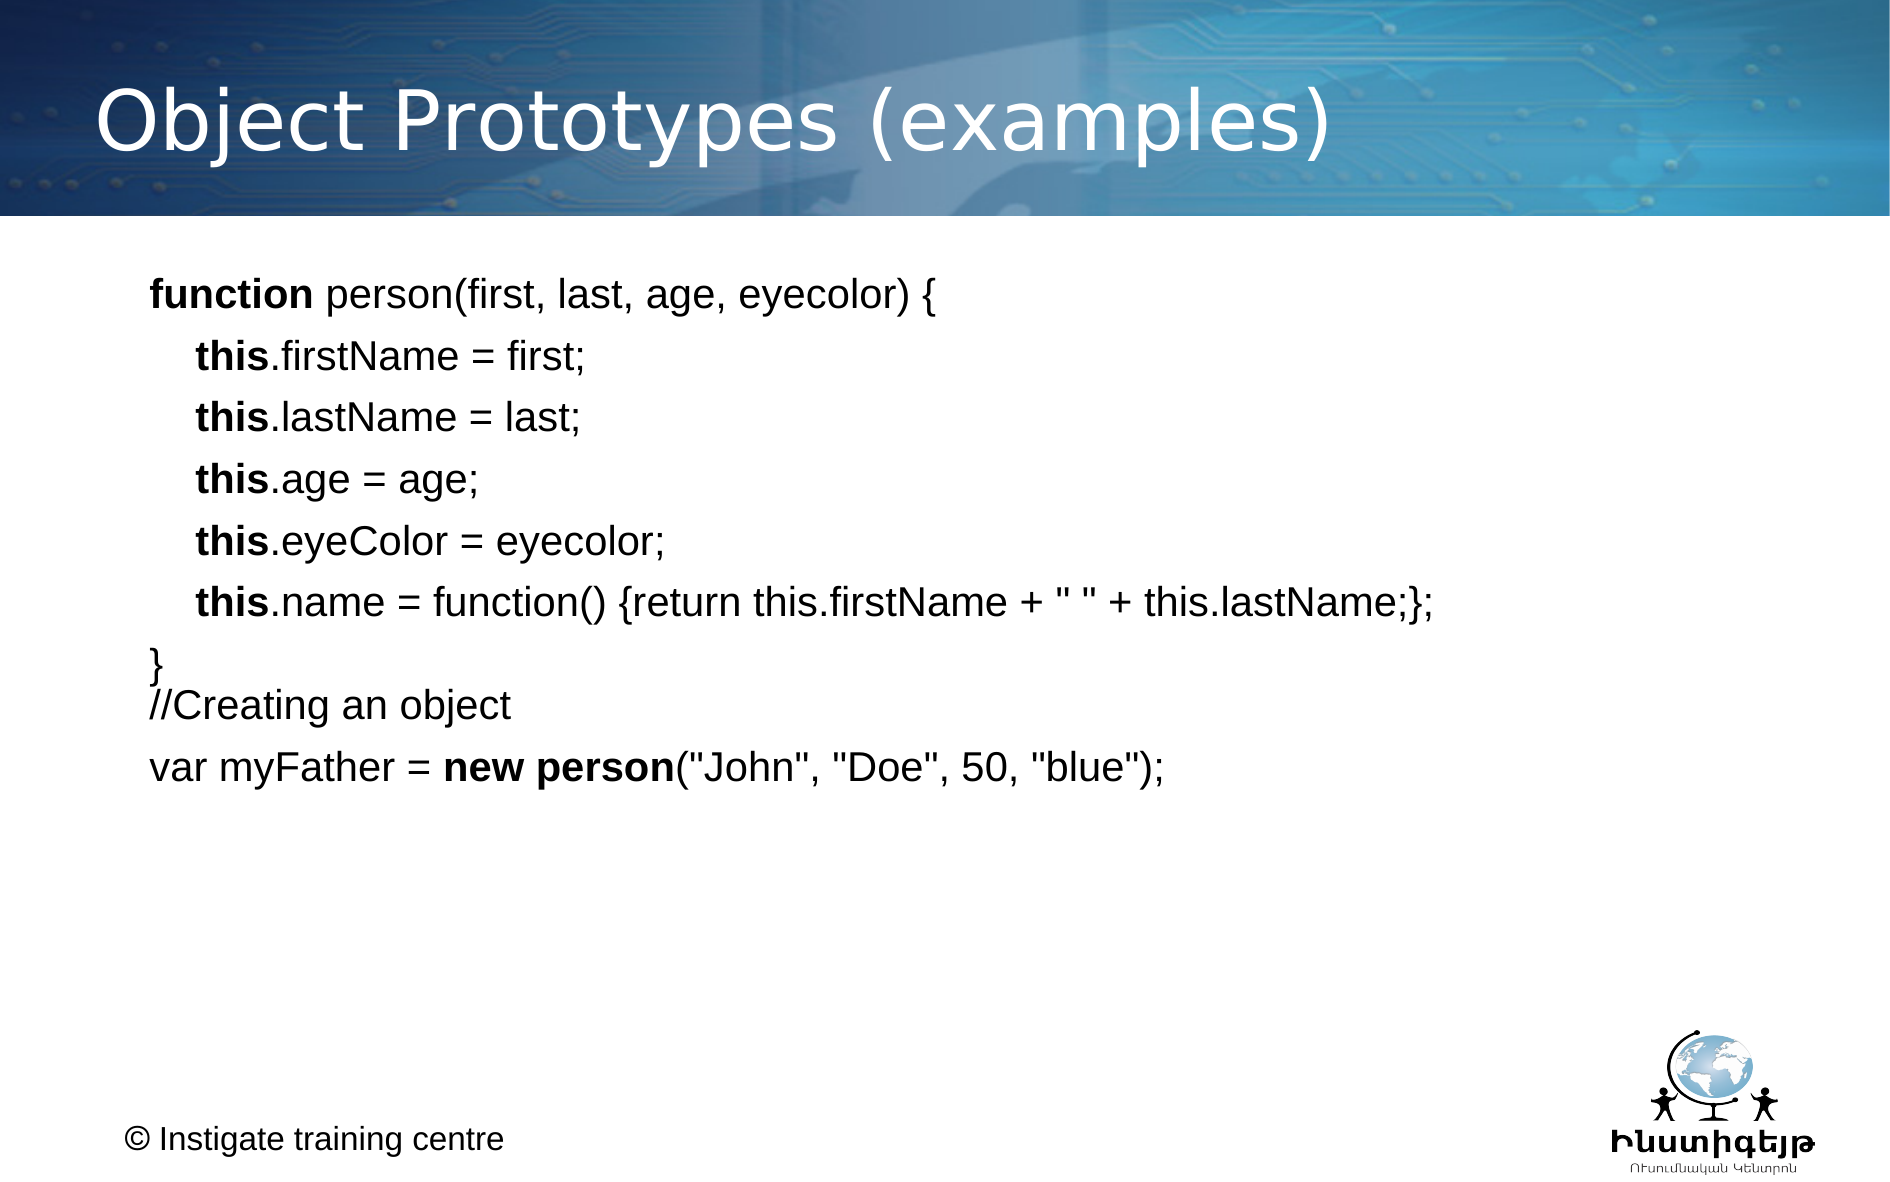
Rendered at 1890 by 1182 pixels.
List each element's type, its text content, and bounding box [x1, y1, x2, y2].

picture [1612, 1030, 1815, 1175]
title Object Prototypes (examples) [94, 47, 1793, 51]
list function person(first, last, age, eyecolor) { this.firstName = first; this.lastName = last; this.age = age; this.eyeColor = eyecolor; this.name = function() {return this.firstName + " " + this.lastName;}; } //Creating an object var myFather = new person("John", "Doe", 50, "blue"); [94, 275, 1794, 298]
picture [0, 0, 1890, 216]
